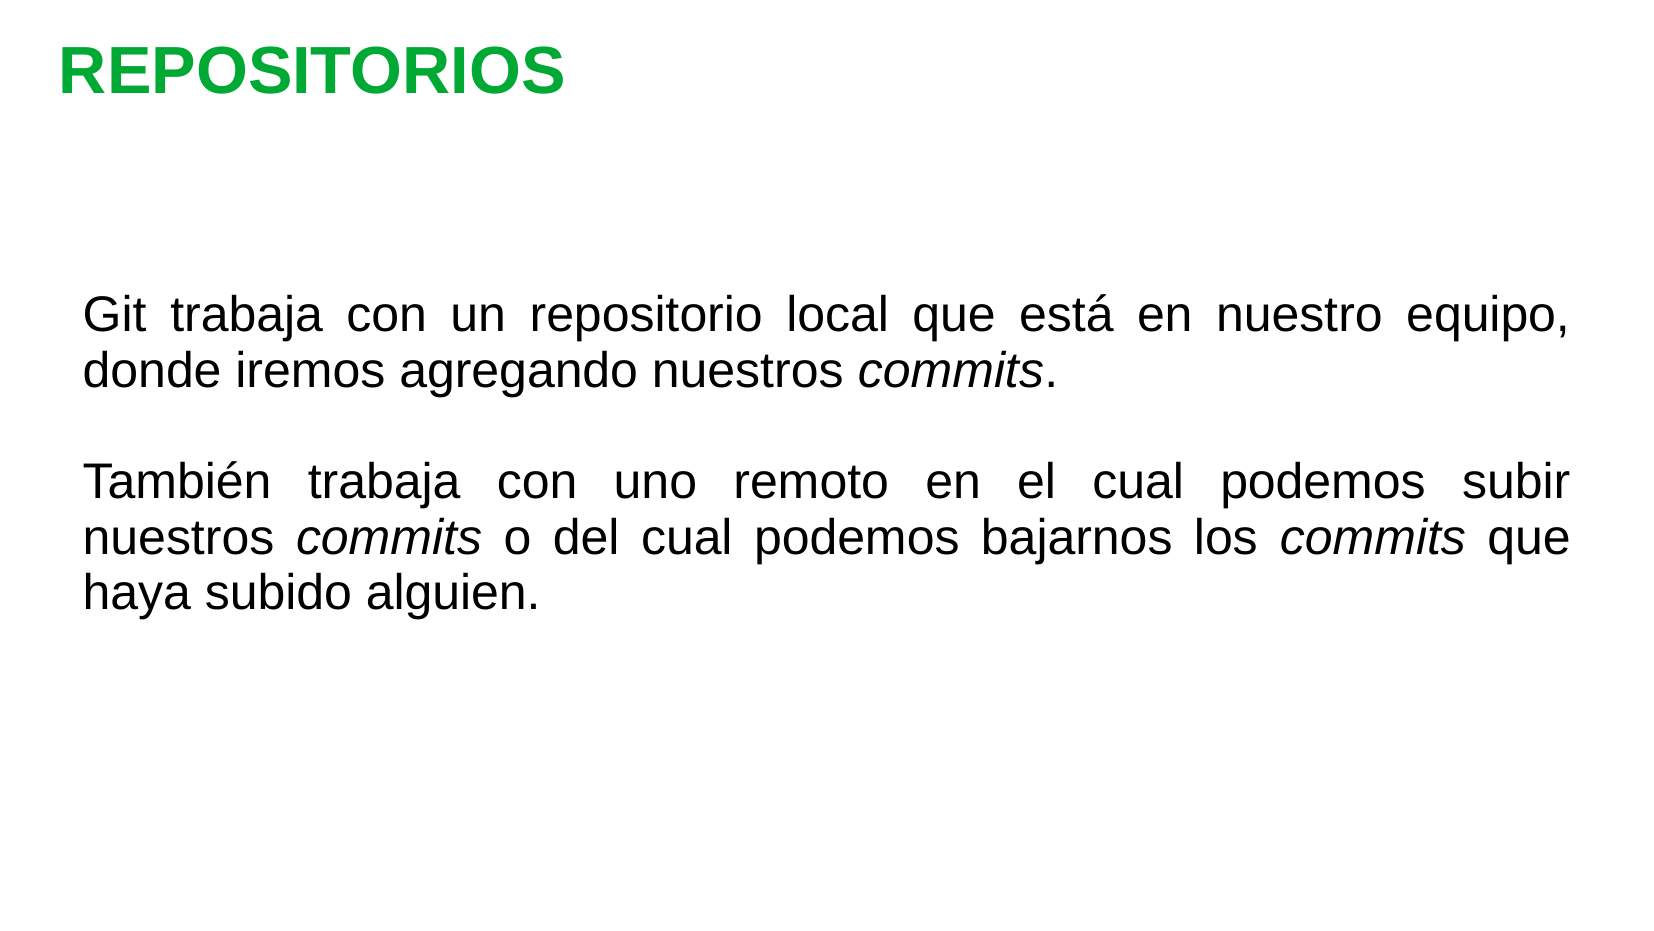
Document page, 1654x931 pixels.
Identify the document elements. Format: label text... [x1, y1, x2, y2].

title REPOSITORIOS [59, 24, 1548, 118]
subtitle Git trabaja con un repositorio local que está en nuestro equipo, donde iremos agregando nuestros commits. También trabaja con uno remoto en el cual podemos subir nuestros commits o del cual podemos bajarnos los commits que haya subido alguien. [82, 118, 1571, 788]
